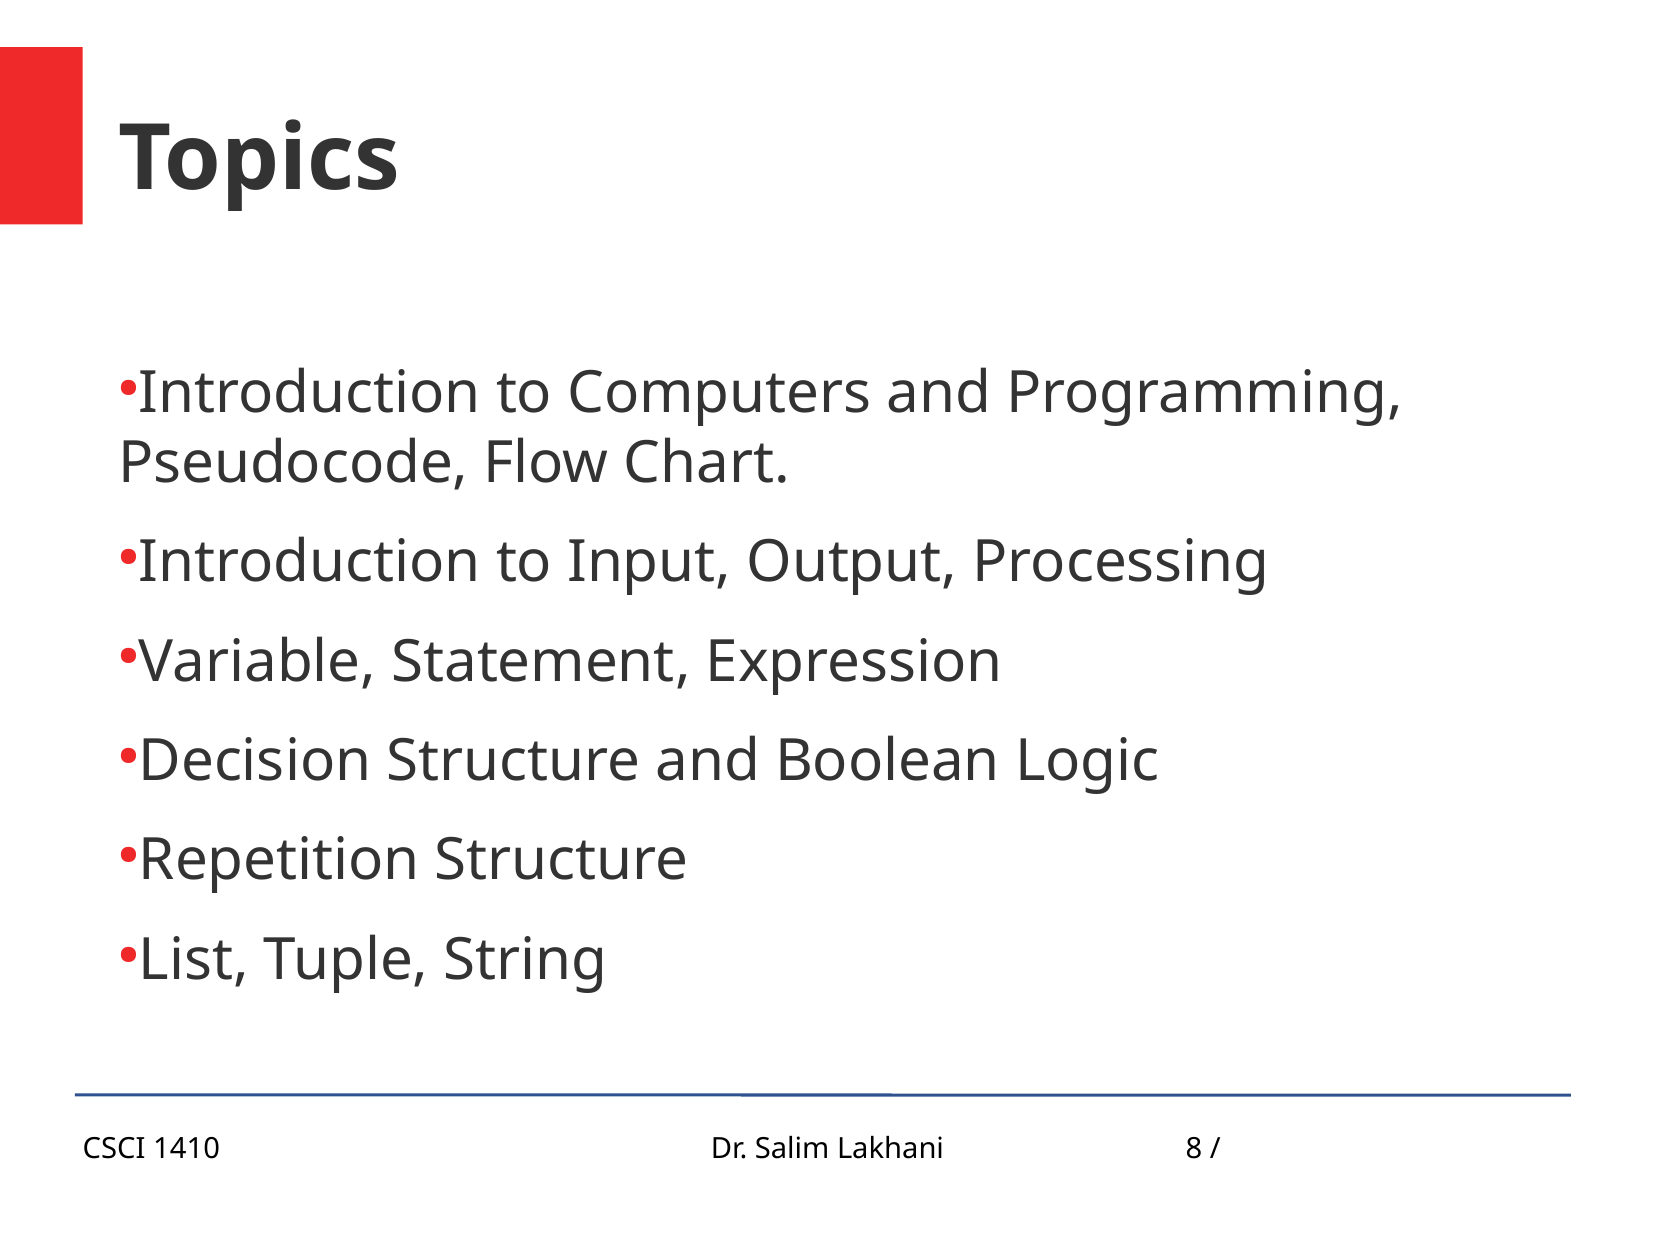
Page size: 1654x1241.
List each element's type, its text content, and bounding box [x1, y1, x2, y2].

list Introduction to Computers and Programming, Pseudocode, Flow Chart. Introduction to Input, Output, Processing Variable, Statement, Expression Decision Structure and Boolean Logic Repetition Structure List, Tuple, String [118, 354, 1536, 1074]
text_box / [1185, 1129, 1571, 1216]
text_box CSCI 1410 [82, 1129, 468, 1216]
text_box Dr. Salim Lakhani [565, 1129, 1090, 1216]
title Topics [118, 49, 1571, 257]
